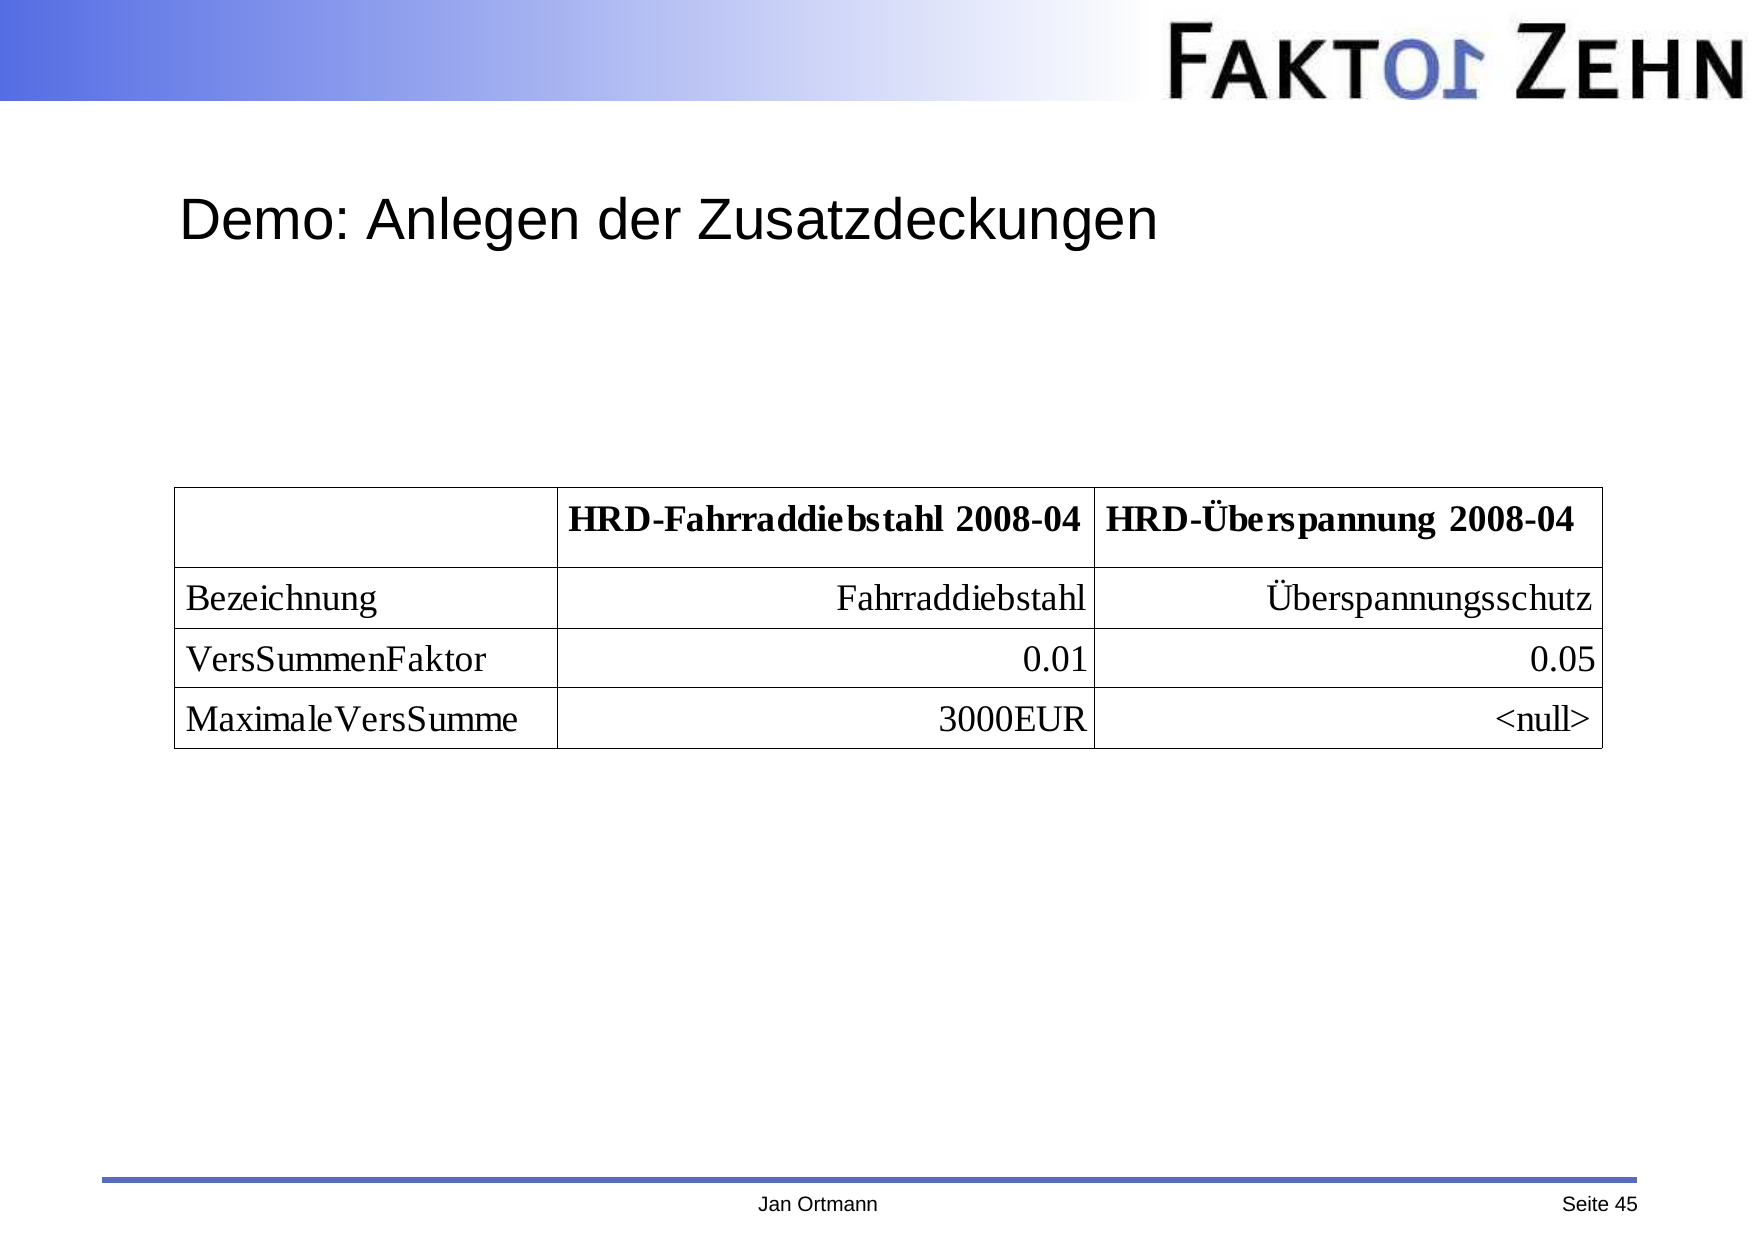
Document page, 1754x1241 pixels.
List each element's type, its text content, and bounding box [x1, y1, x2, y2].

title Demo: Anlegen der Zusatzdeckungen [179, 142, 1576, 296]
chart [130, 487, 1639, 753]
picture [1162, 7, 1752, 100]
